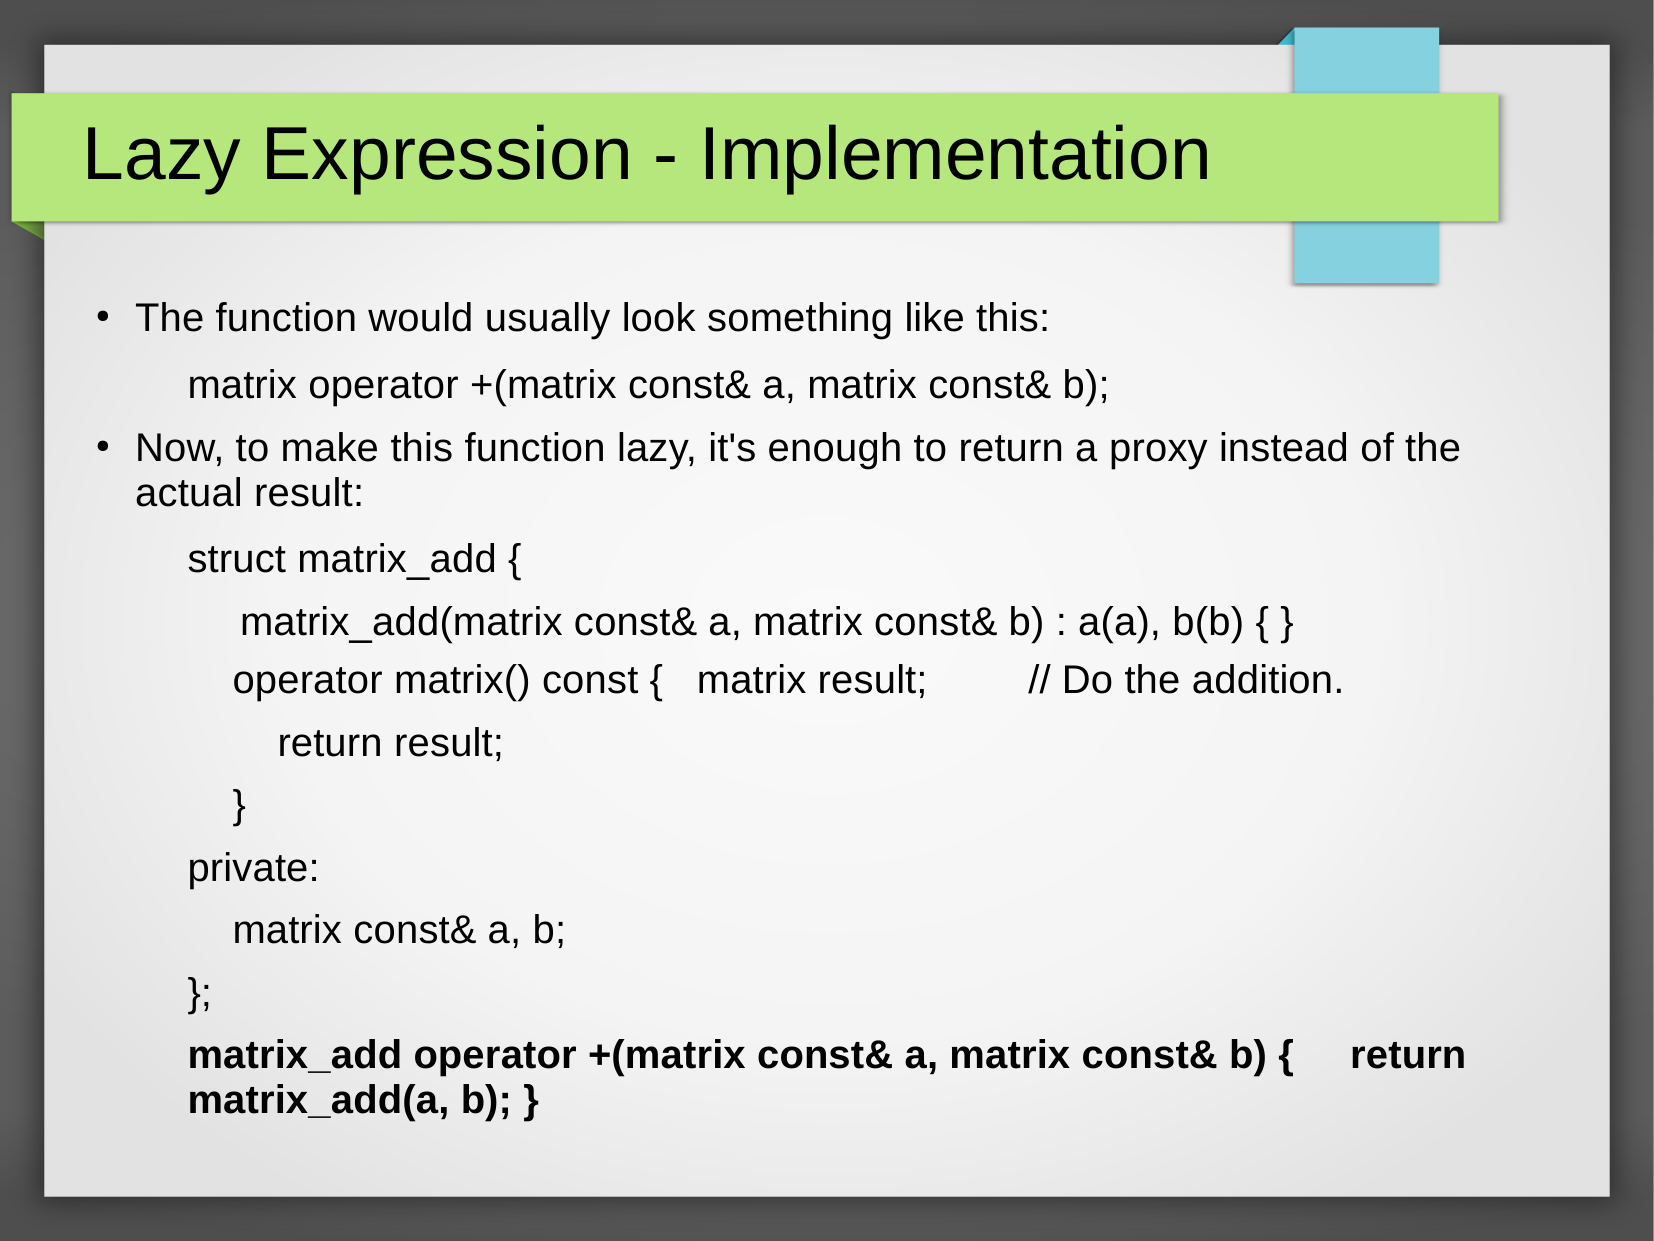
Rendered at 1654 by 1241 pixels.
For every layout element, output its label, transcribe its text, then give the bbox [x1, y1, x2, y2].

list The function would usually look something like this: matrix operator +(matrix const& a, matrix const& b); Now, to make this function lazy, it's enough to return a proxy instead of the actual result: struct matrix_add { matrix_add(matrix const& a, matrix const& b) : a(a), b(b) { } operator matrix() const { matrix result; // Do the addition. return result; } private: matrix const& a, b; }; matrix_add operator +(matrix const& a, matrix const& b) { return matrix_add(a, b); } [82, 295, 1571, 1130]
picture [0, 0, 1654, 1241]
title Lazy Expression - Implementation [82, 94, 1264, 213]
